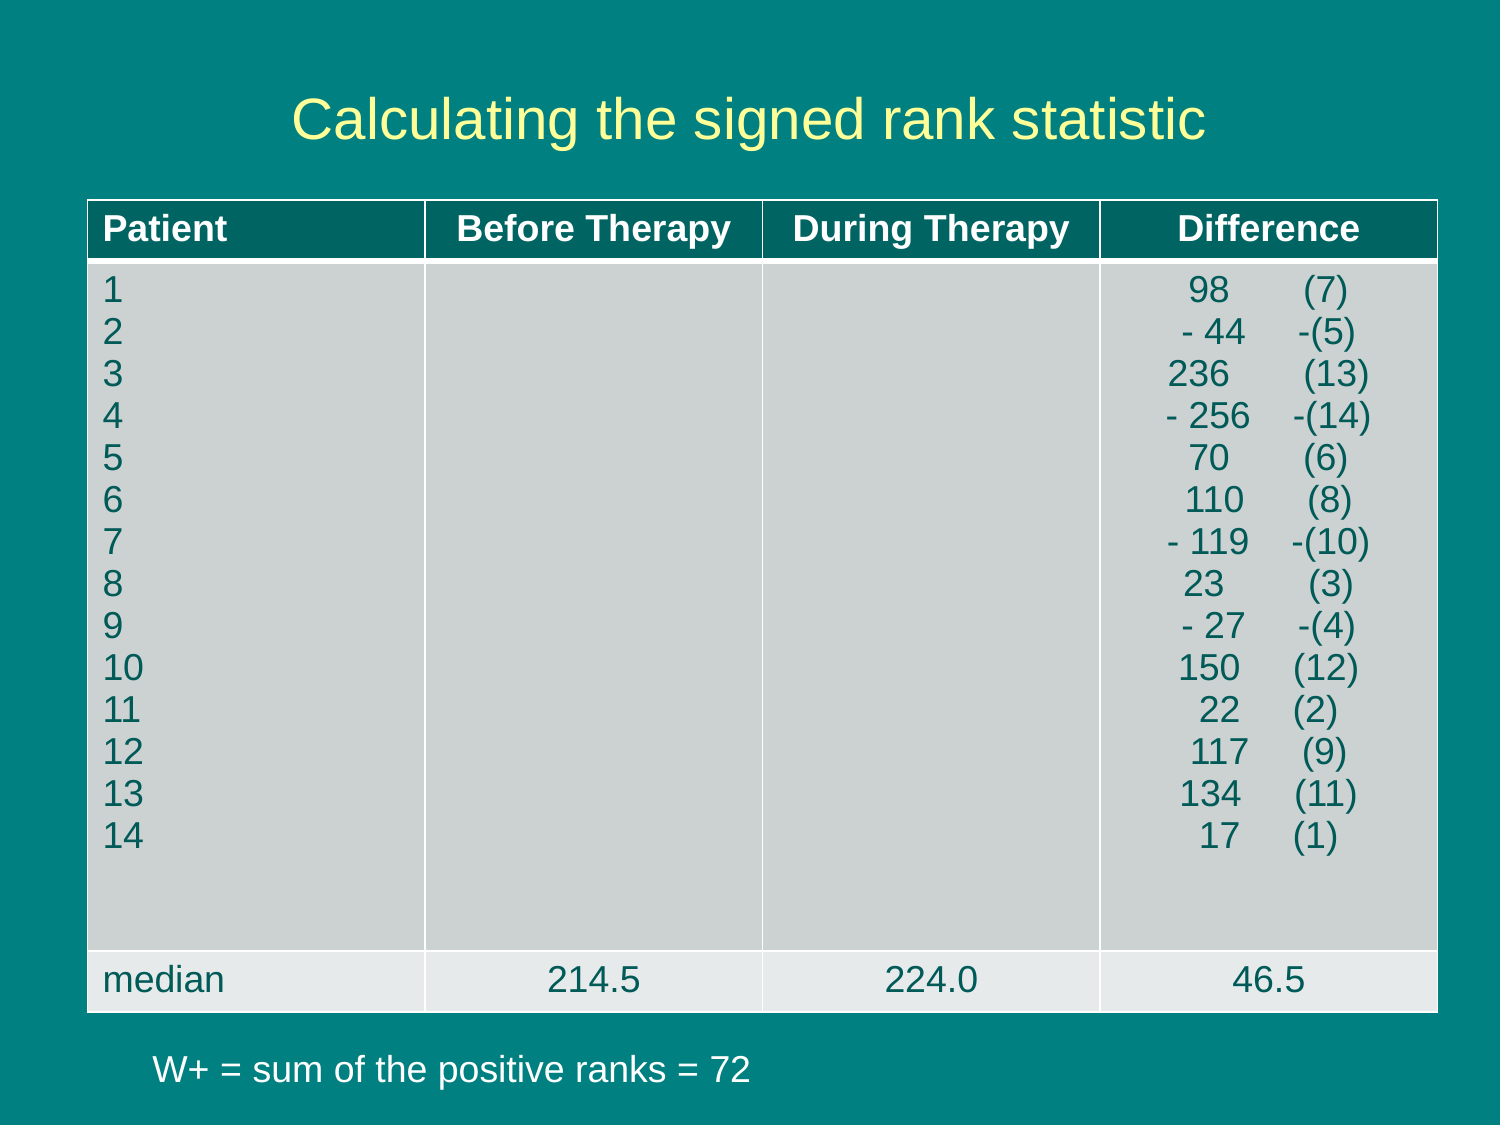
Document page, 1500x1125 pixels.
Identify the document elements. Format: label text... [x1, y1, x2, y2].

text_box W+ = sum of the positive ranks = 72 [137, 1037, 1450, 1098]
table_header Patient [88, 201, 424, 258]
table_cell 98 (7) - 44 -(5) 236 (13) - 256 -(14) 70 (6) 110 (8) - 119 -(10) 23 (3) - 27 -(4) 150 (12) 22 (2) 117 (9) 134 (11) 17 (1) [1101, 264, 1437, 950]
table_header During Therapy [763, 201, 1099, 258]
table_cell 224.0 [763, 952, 1099, 1011]
table_header Difference [1101, 201, 1437, 258]
table_cell 46.5 [1101, 952, 1437, 1011]
table_cell 214.5 [426, 952, 762, 1011]
table_cell [763, 264, 1099, 950]
table_cell [426, 264, 762, 950]
table_header Before Therapy [426, 201, 762, 258]
title Calculating the signed rank statistic [75, 45, 1425, 188]
table_cell median [88, 952, 424, 1011]
table_cell 1 2 3 4 5 6 7 8 9 10 11 12 13 14 [88, 264, 424, 950]
